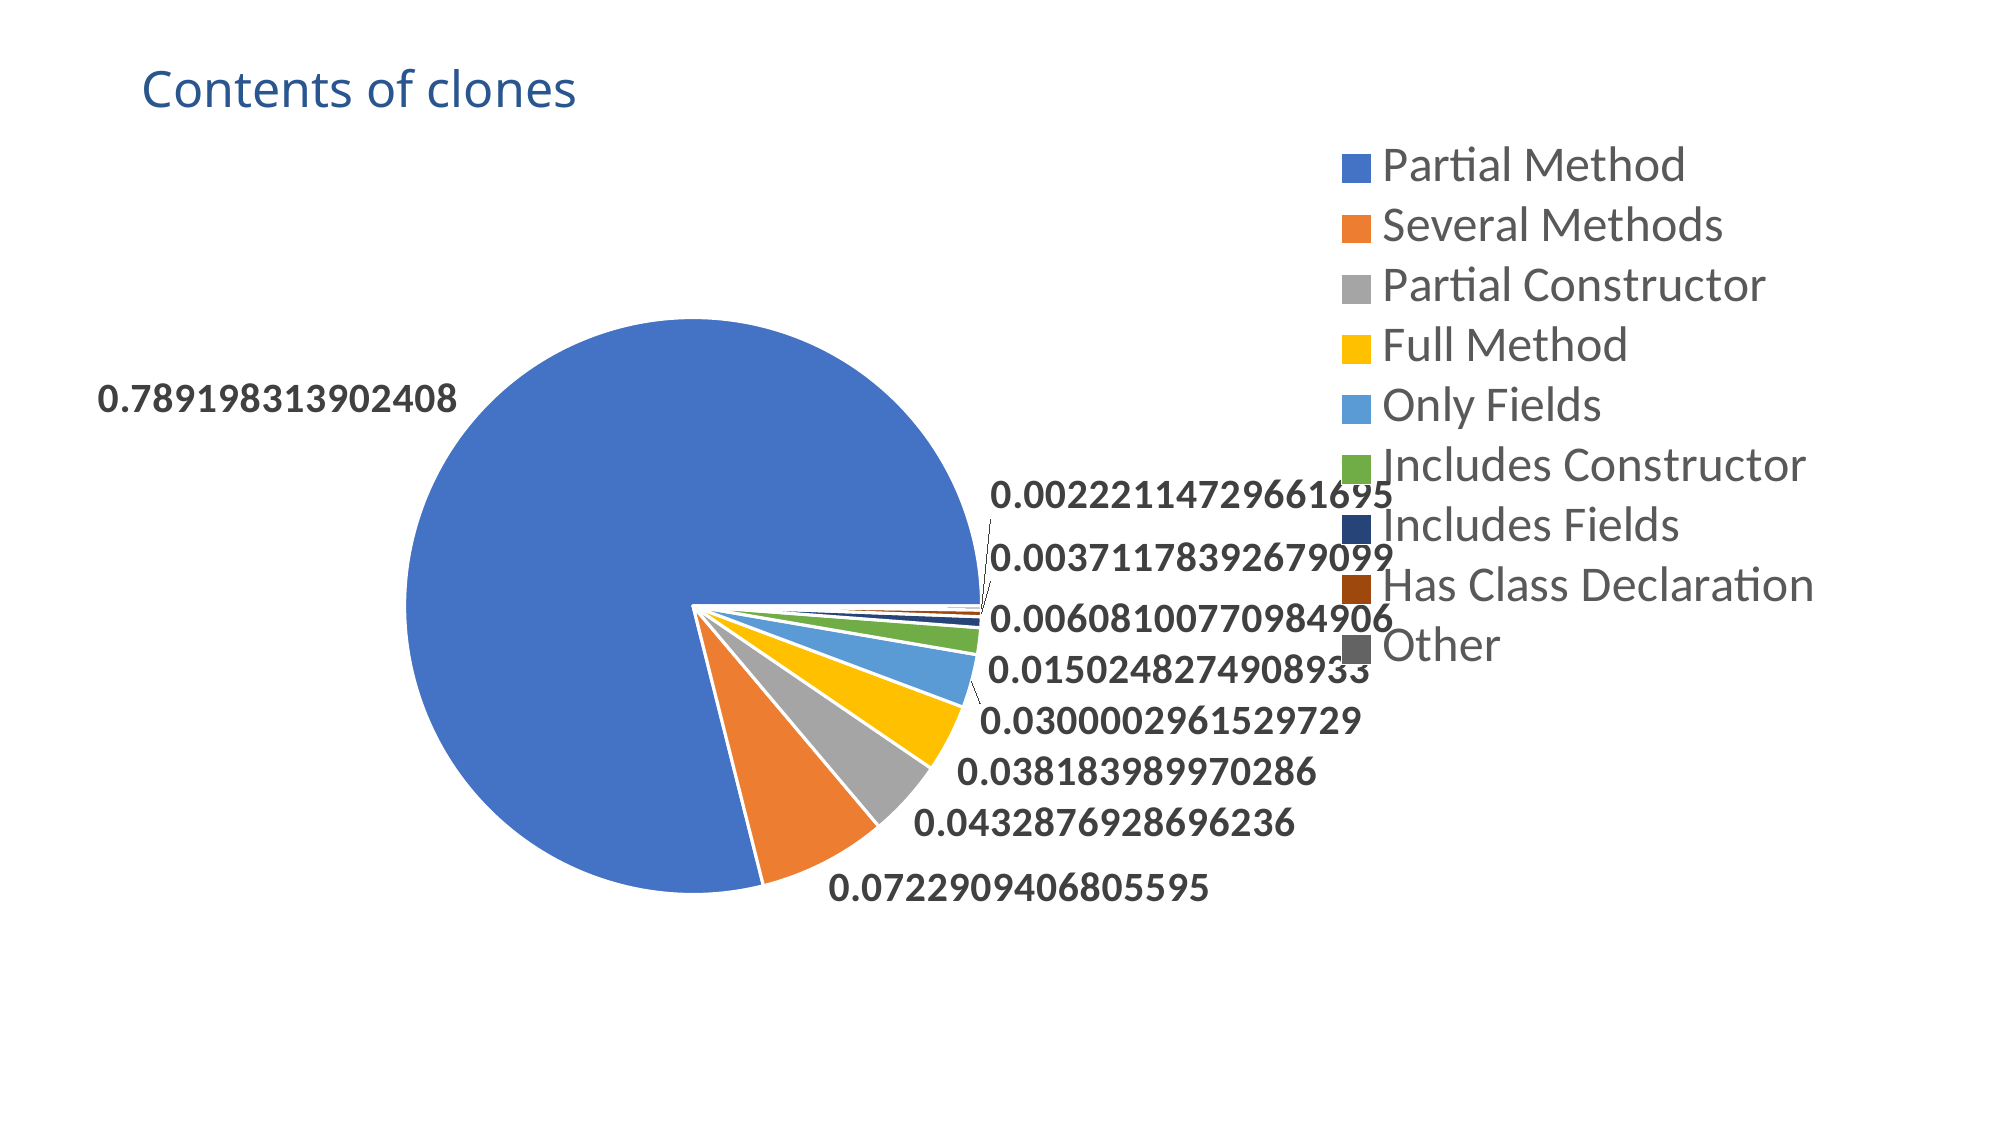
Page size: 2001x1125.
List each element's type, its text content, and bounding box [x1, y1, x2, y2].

chart [44, 124, 1953, 1115]
text_box Contents of clones [142, 59, 1842, 124]
